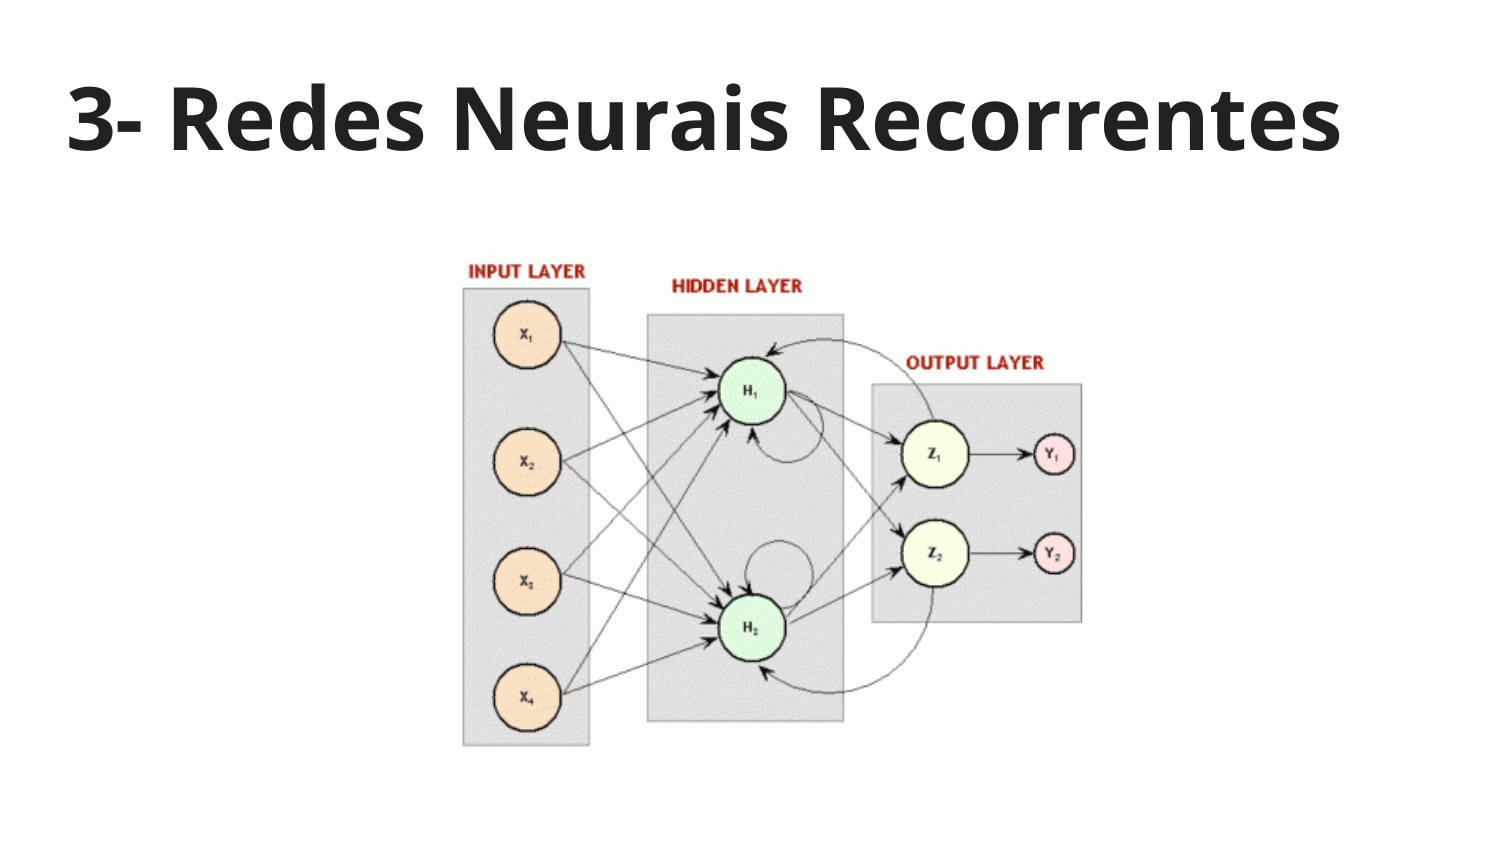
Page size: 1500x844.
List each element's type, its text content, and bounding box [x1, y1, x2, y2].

picture [458, 252, 1084, 750]
title 3- Redes Neurais Recorrentes [51, 48, 1449, 180]
